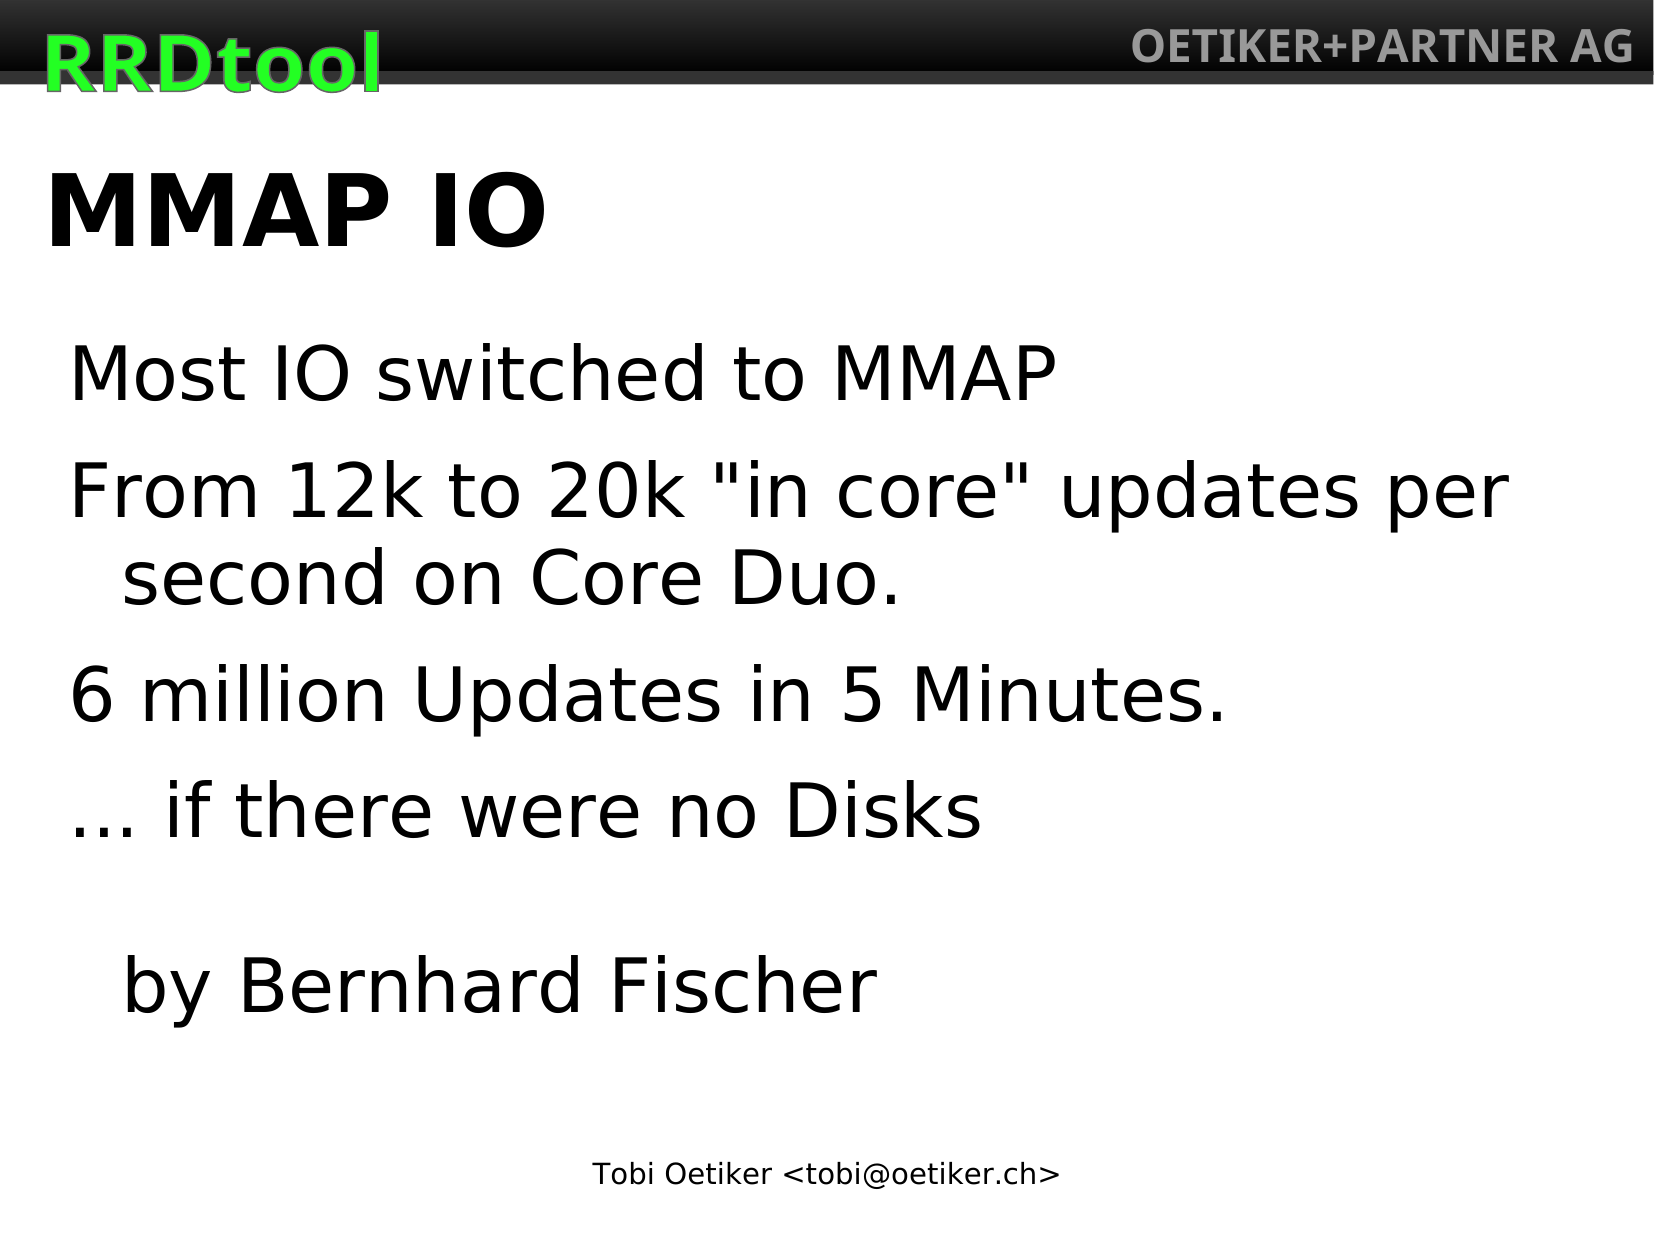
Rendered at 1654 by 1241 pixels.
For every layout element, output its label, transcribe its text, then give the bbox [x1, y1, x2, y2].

list Most IO switched to MMAP From 12k to 20k "in core" updates per second on Core Duo. 6 million Updates in 5 Minutes. ... if there were no Disks by Bernhard Fischer [50, 330, 1571, 1100]
title MMAP IO [43, 137, 1582, 287]
